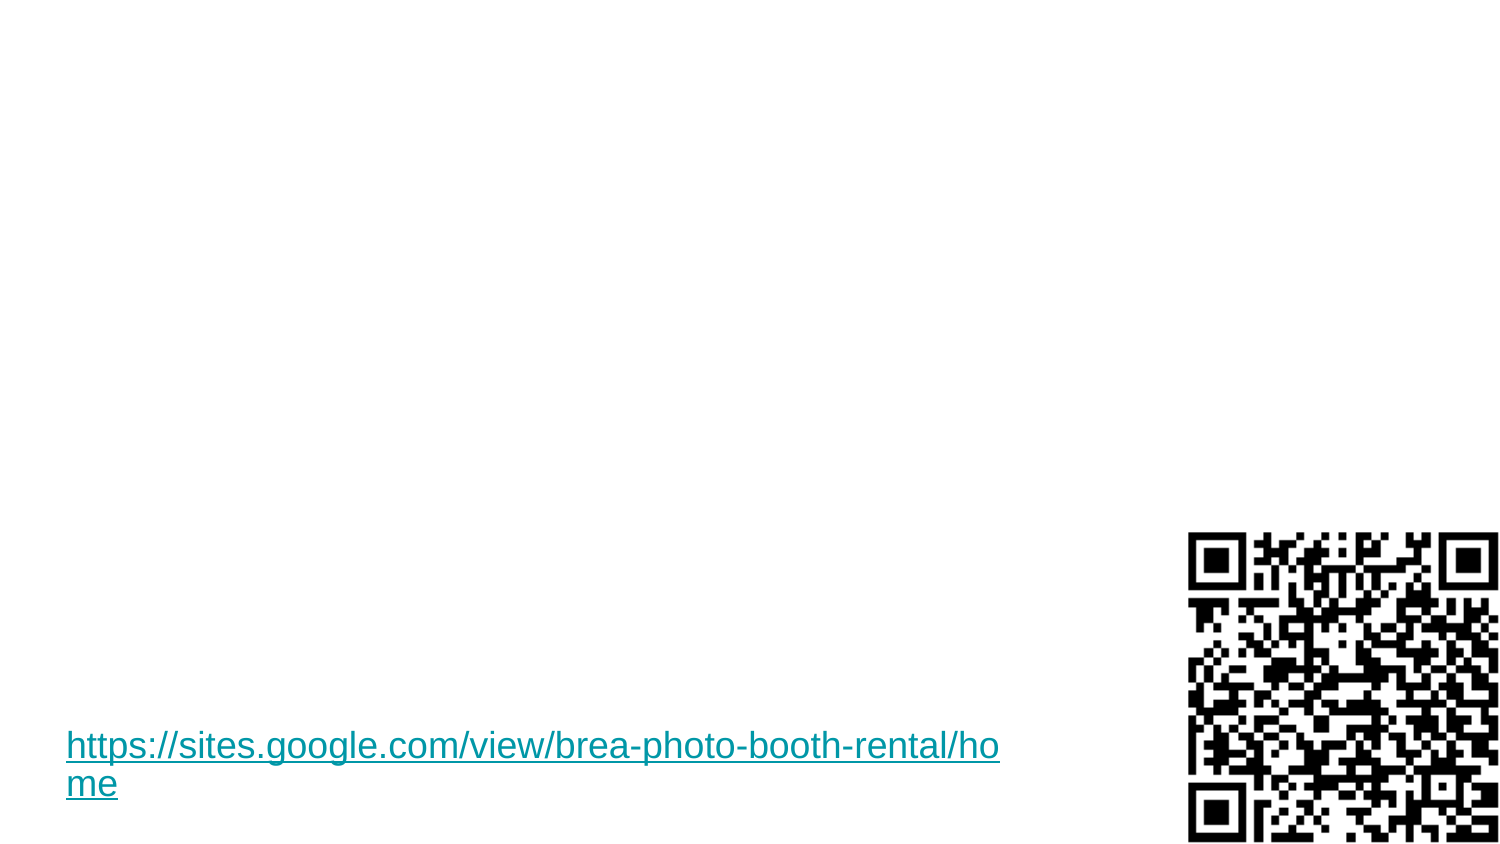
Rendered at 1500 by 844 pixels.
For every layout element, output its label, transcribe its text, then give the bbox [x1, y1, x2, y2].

picture [1187, 531, 1500, 844]
list https://sites.google.com/view/brea-photo-booth-rental/home [51, 694, 1036, 794]
